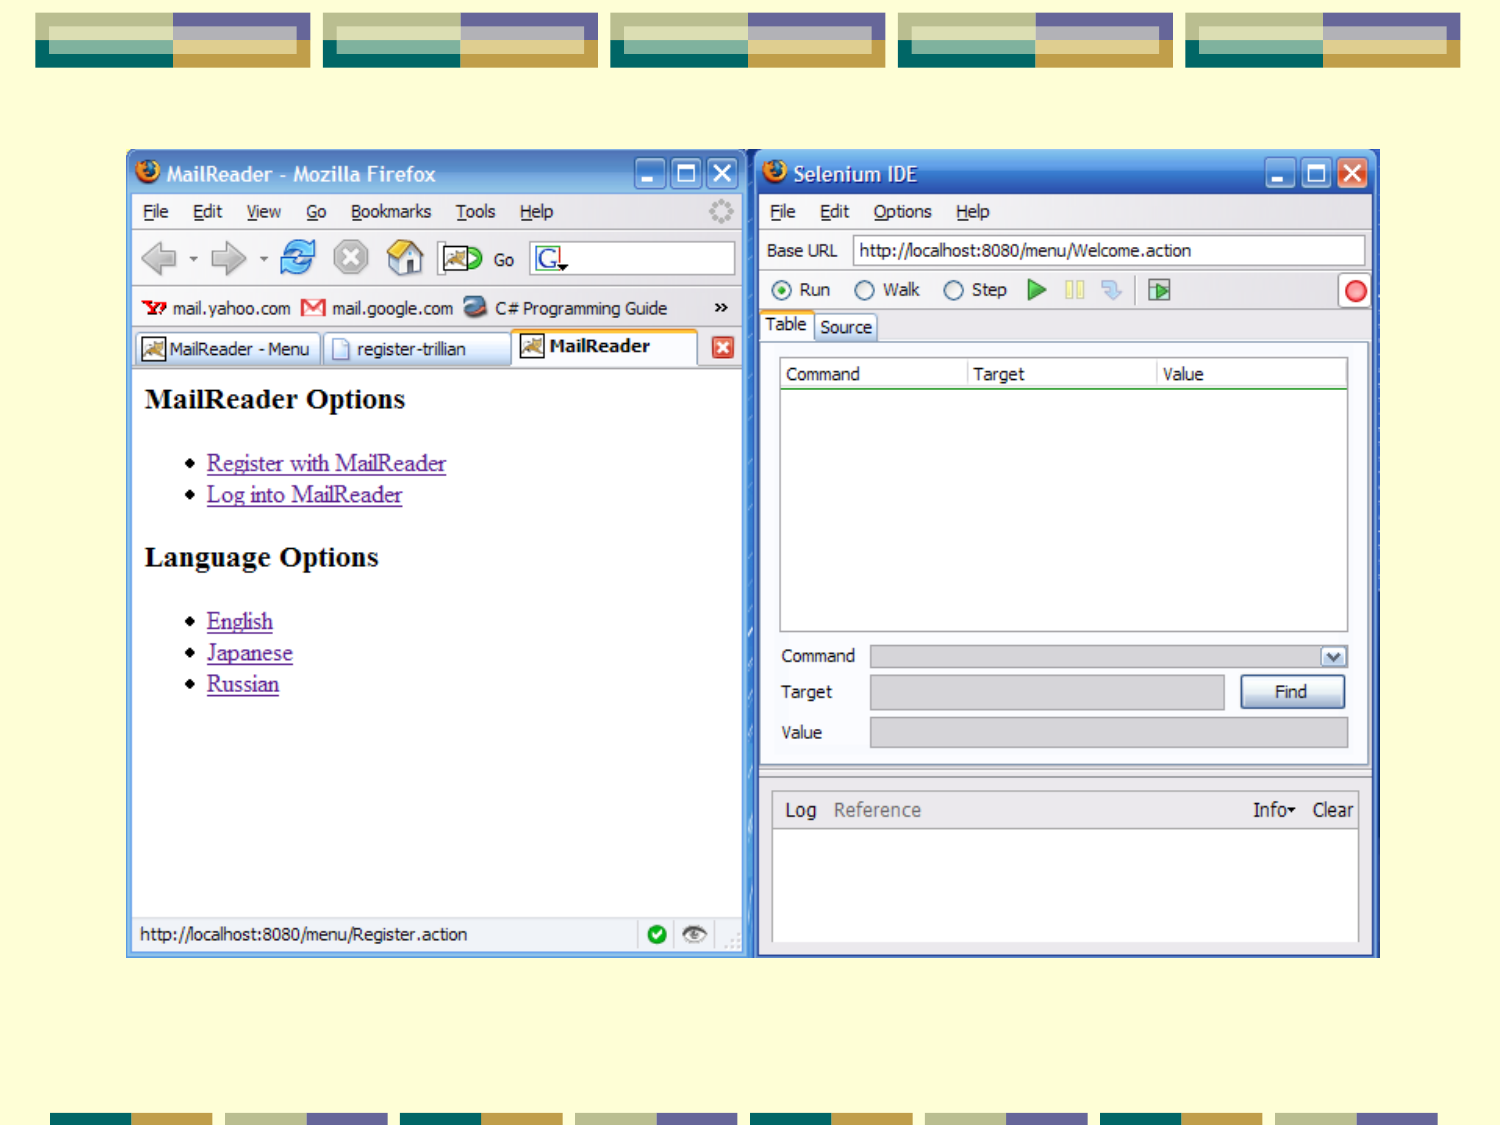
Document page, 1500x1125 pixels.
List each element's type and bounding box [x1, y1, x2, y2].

picture [126, 149, 1380, 958]
